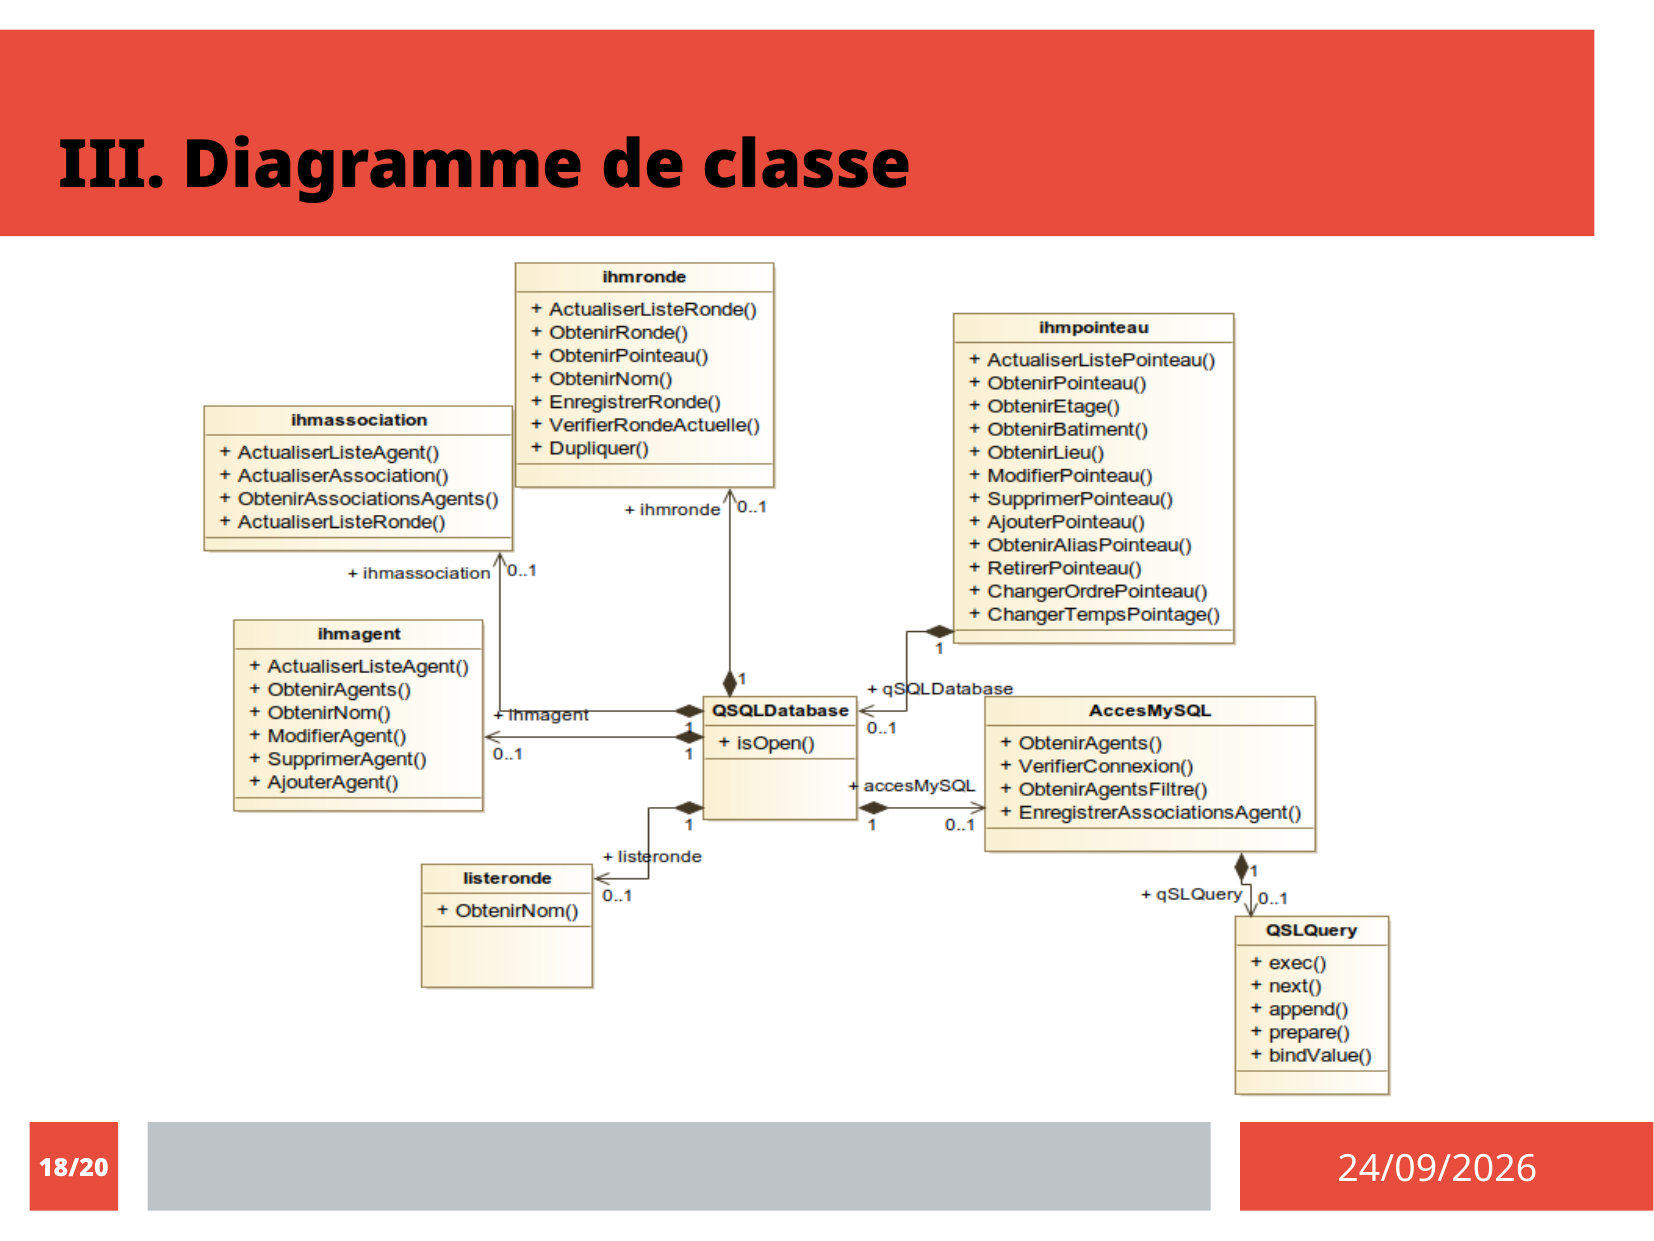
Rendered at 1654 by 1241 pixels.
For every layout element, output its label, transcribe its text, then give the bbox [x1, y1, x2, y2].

title III. Diagramme de classe [59, 59, 1595, 207]
picture [188, 248, 1407, 1111]
